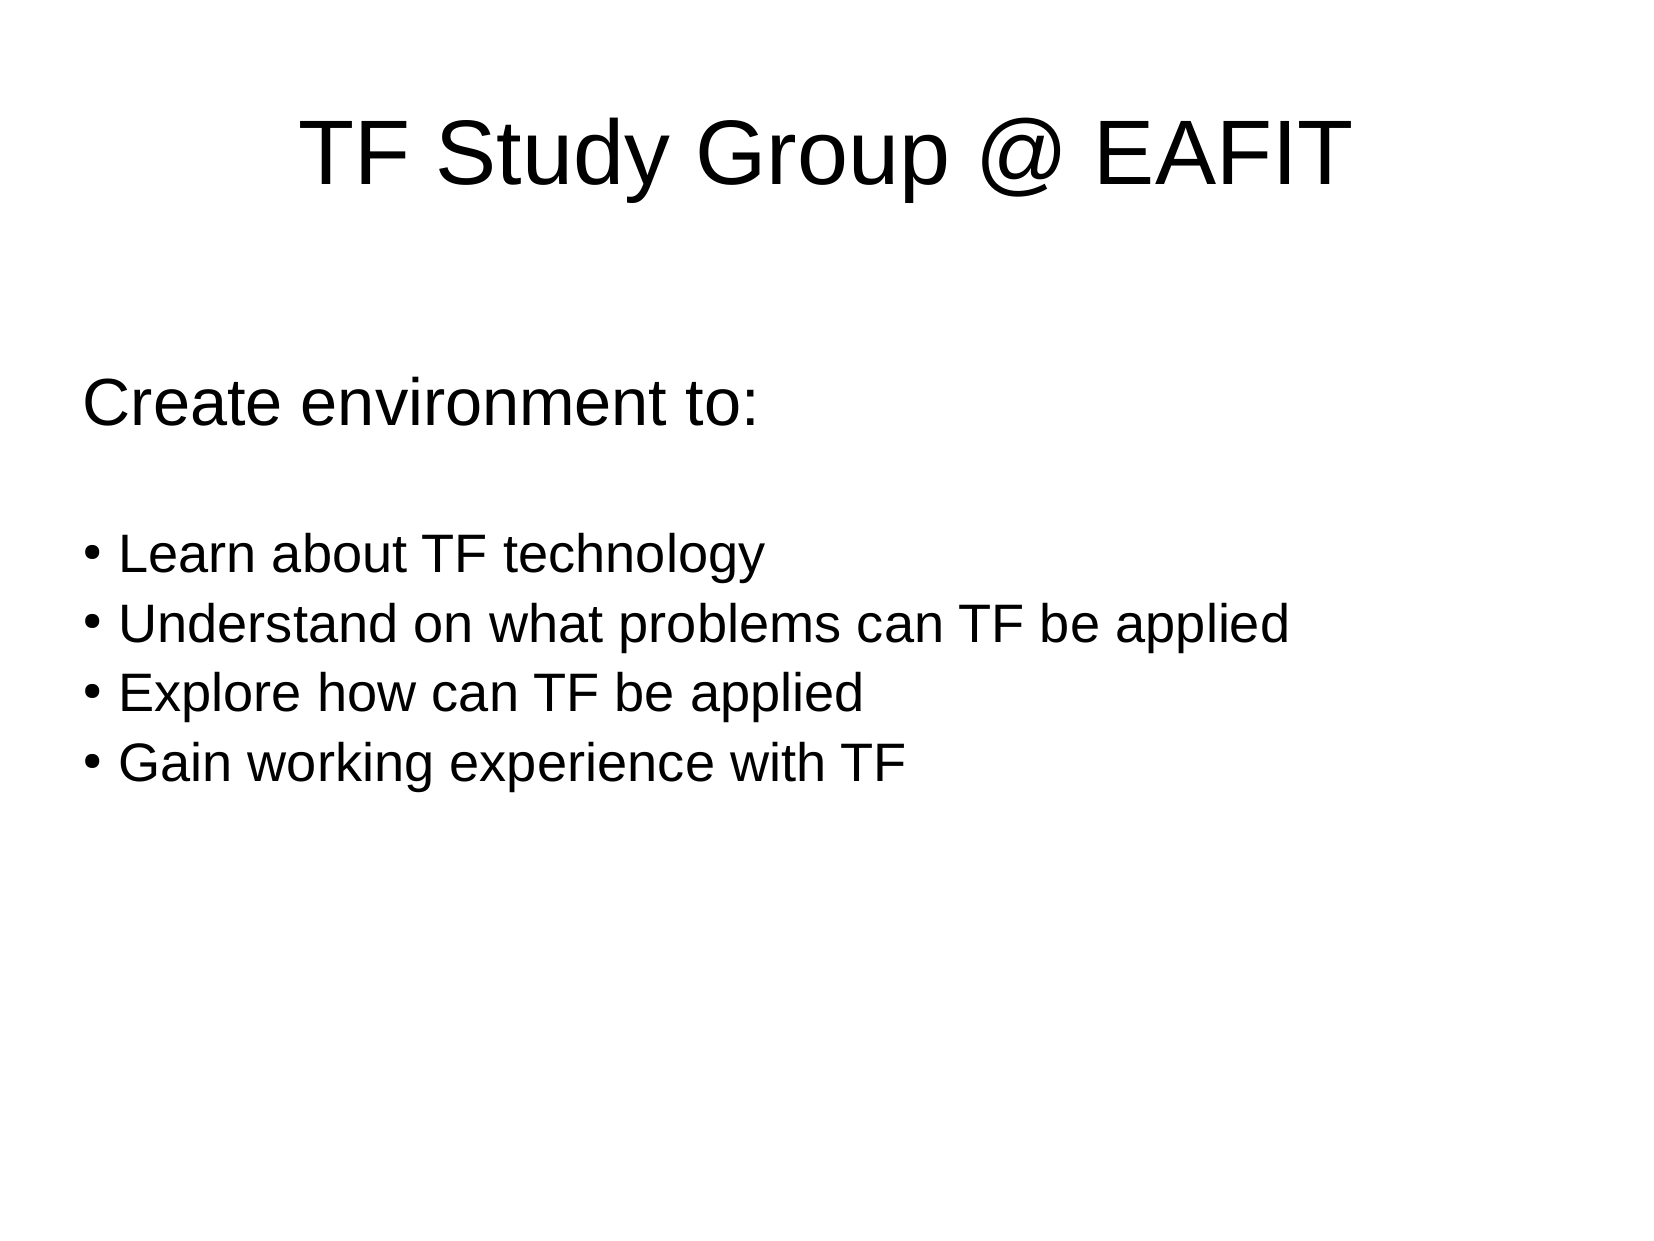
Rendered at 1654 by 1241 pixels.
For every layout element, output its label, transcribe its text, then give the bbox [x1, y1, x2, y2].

subtitle Create environment to: Learn about TF technology Understand on what problems can TF be applied Explore how can TF be applied Gain working experience with TF [82, 290, 1571, 1010]
title TF Study Group @ EAFIT [82, 49, 1571, 257]
